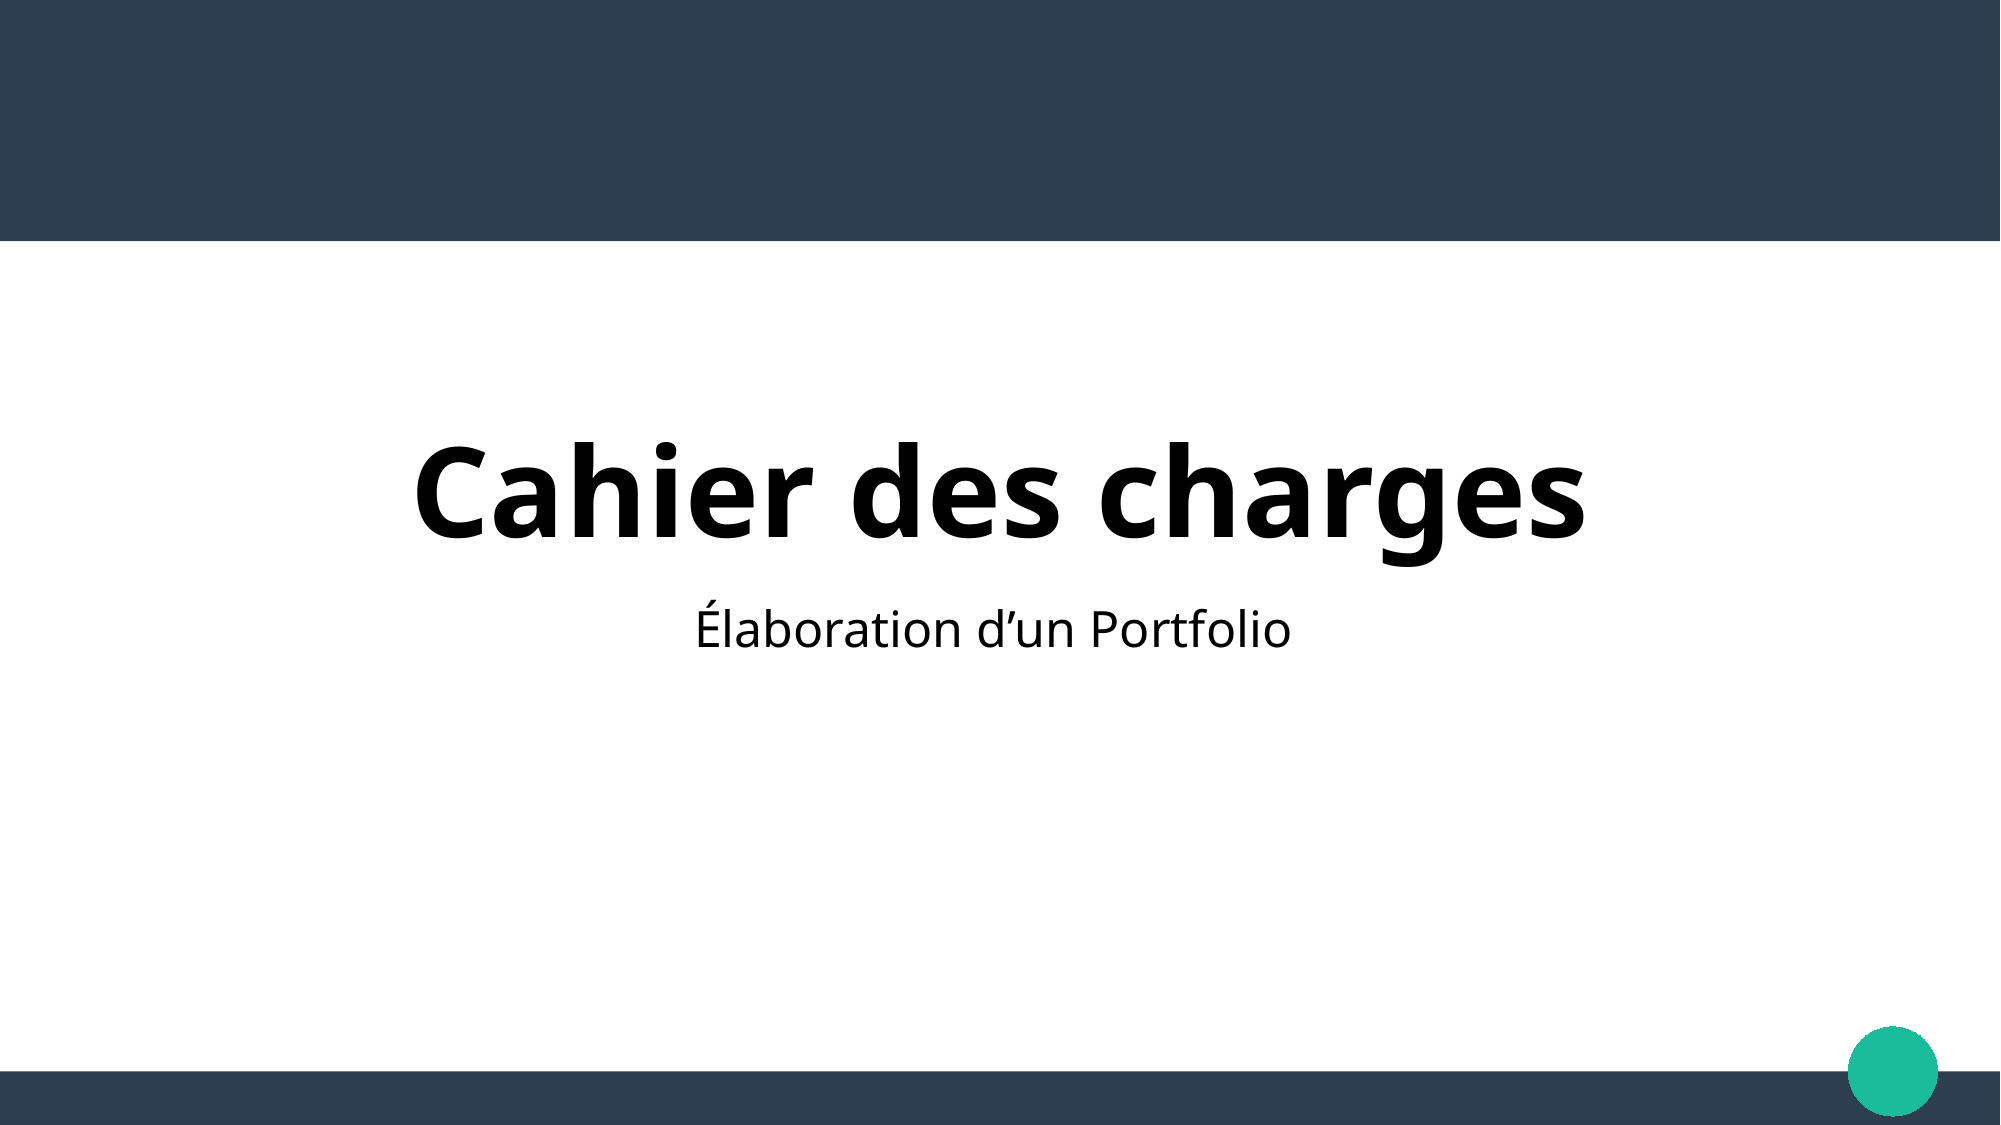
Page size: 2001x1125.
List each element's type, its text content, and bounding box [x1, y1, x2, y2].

title Cahier des charges [249, 184, 1750, 576]
subtitle Élaboration d’un Portfolio [249, 590, 1750, 863]
